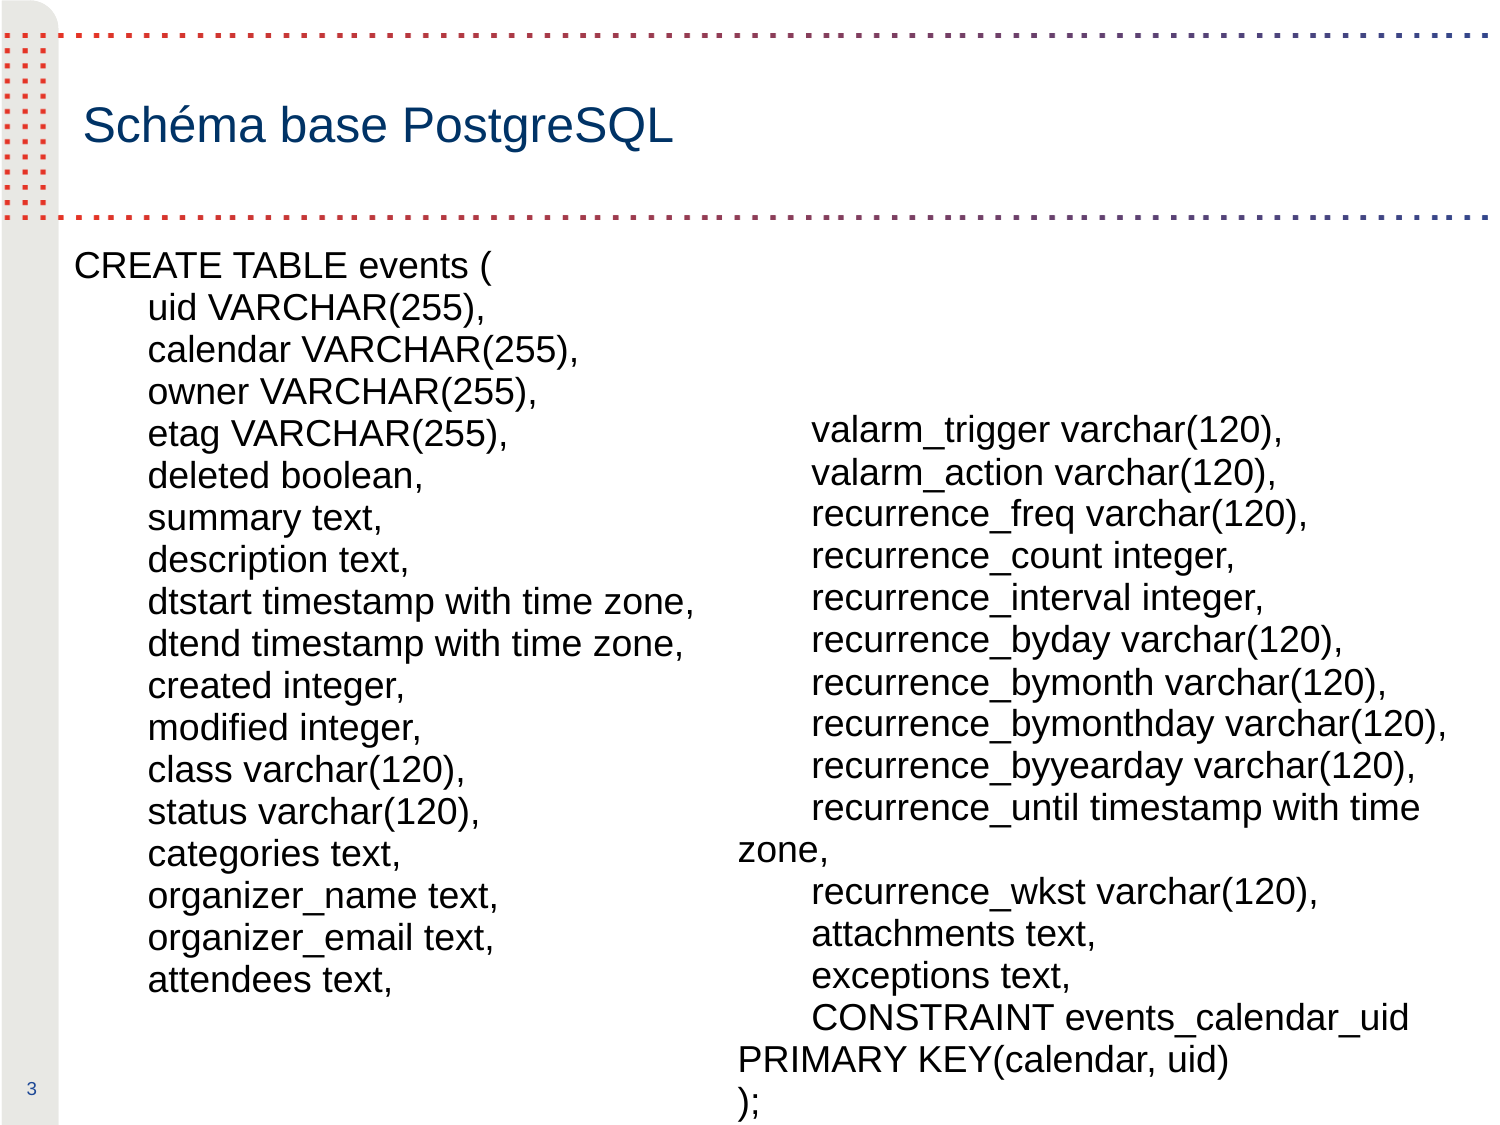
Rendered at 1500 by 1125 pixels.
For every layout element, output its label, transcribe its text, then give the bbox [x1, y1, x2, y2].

text_box valarm_trigger varchar(120), valarm_action varchar(120), recurrence_freq varchar(120), recurrence_count integer, recurrence_interval integer, recurrence_byday varchar(120), recurrence_bymonth varchar(120), recurrence_bymonthday varchar(120), recurrence_byyearday varchar(120), recurrence_until timestamp with time zone, recurrence_wkst varchar(120), attachments text, exceptions text, CONSTRAINT events_calendar_uid PRIMARY KEY(calendar, uid) ); [722, 401, 1500, 1123]
title Schéma base PostgreSQL [82, 50, 1465, 200]
text_box CREATE TABLE events ( uid VARCHAR(255), calendar VARCHAR(255), owner VARCHAR(255), etag VARCHAR(255), deleted boolean, summary text, description text, dtstart timestamp with time zone, dtend timestamp with time zone, created integer, modified integer, class varchar(120), status varchar(120), categories text, organizer_name text, organizer_email text, attendees text, [59, 237, 874, 1111]
picture [0, 33, 1500, 220]
